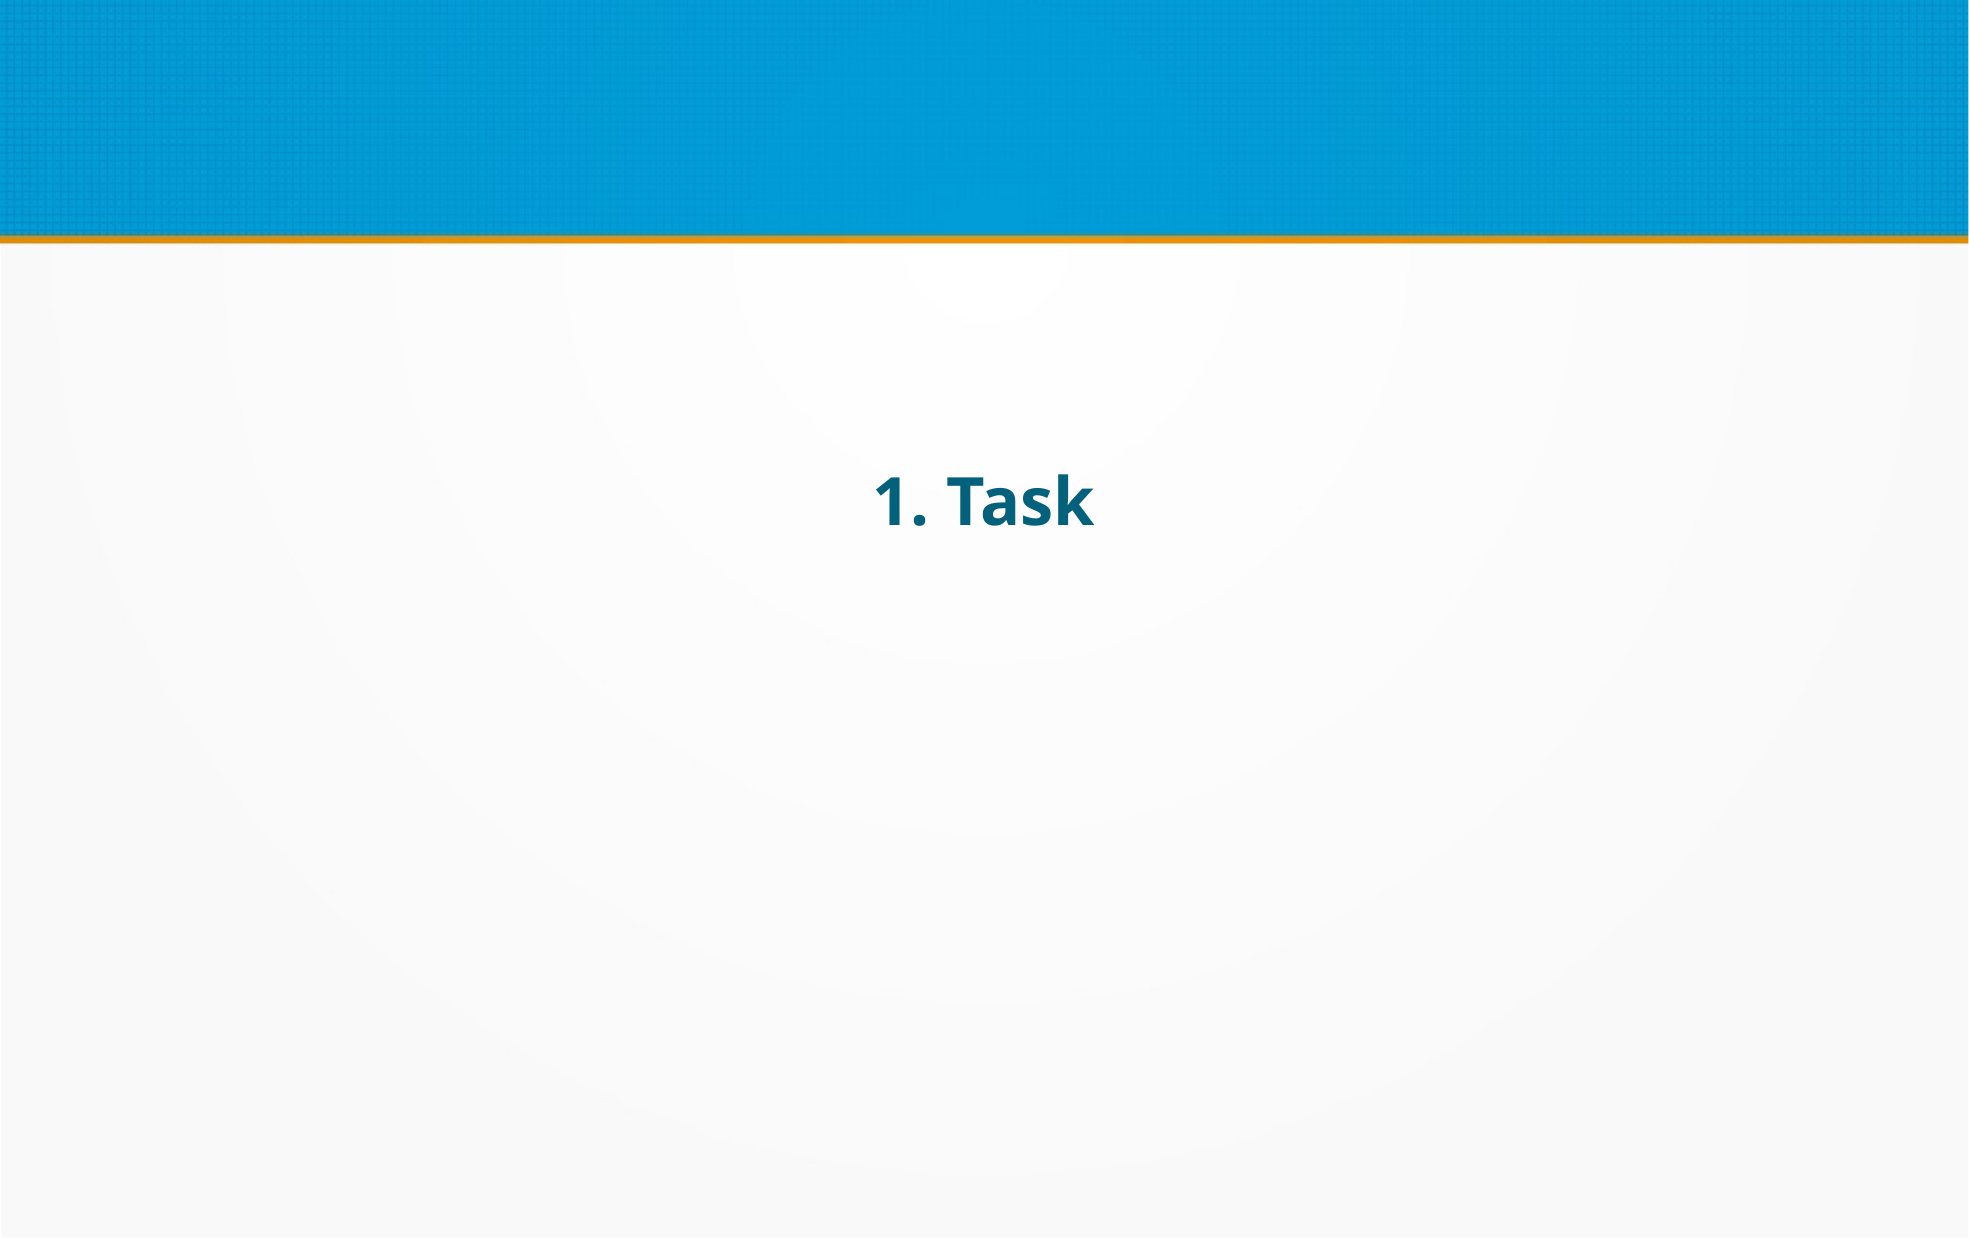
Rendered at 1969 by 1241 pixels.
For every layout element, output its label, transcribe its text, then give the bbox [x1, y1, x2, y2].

subtitle 1. Task [98, 19, 1870, 980]
picture [0, 233, 1969, 1241]
